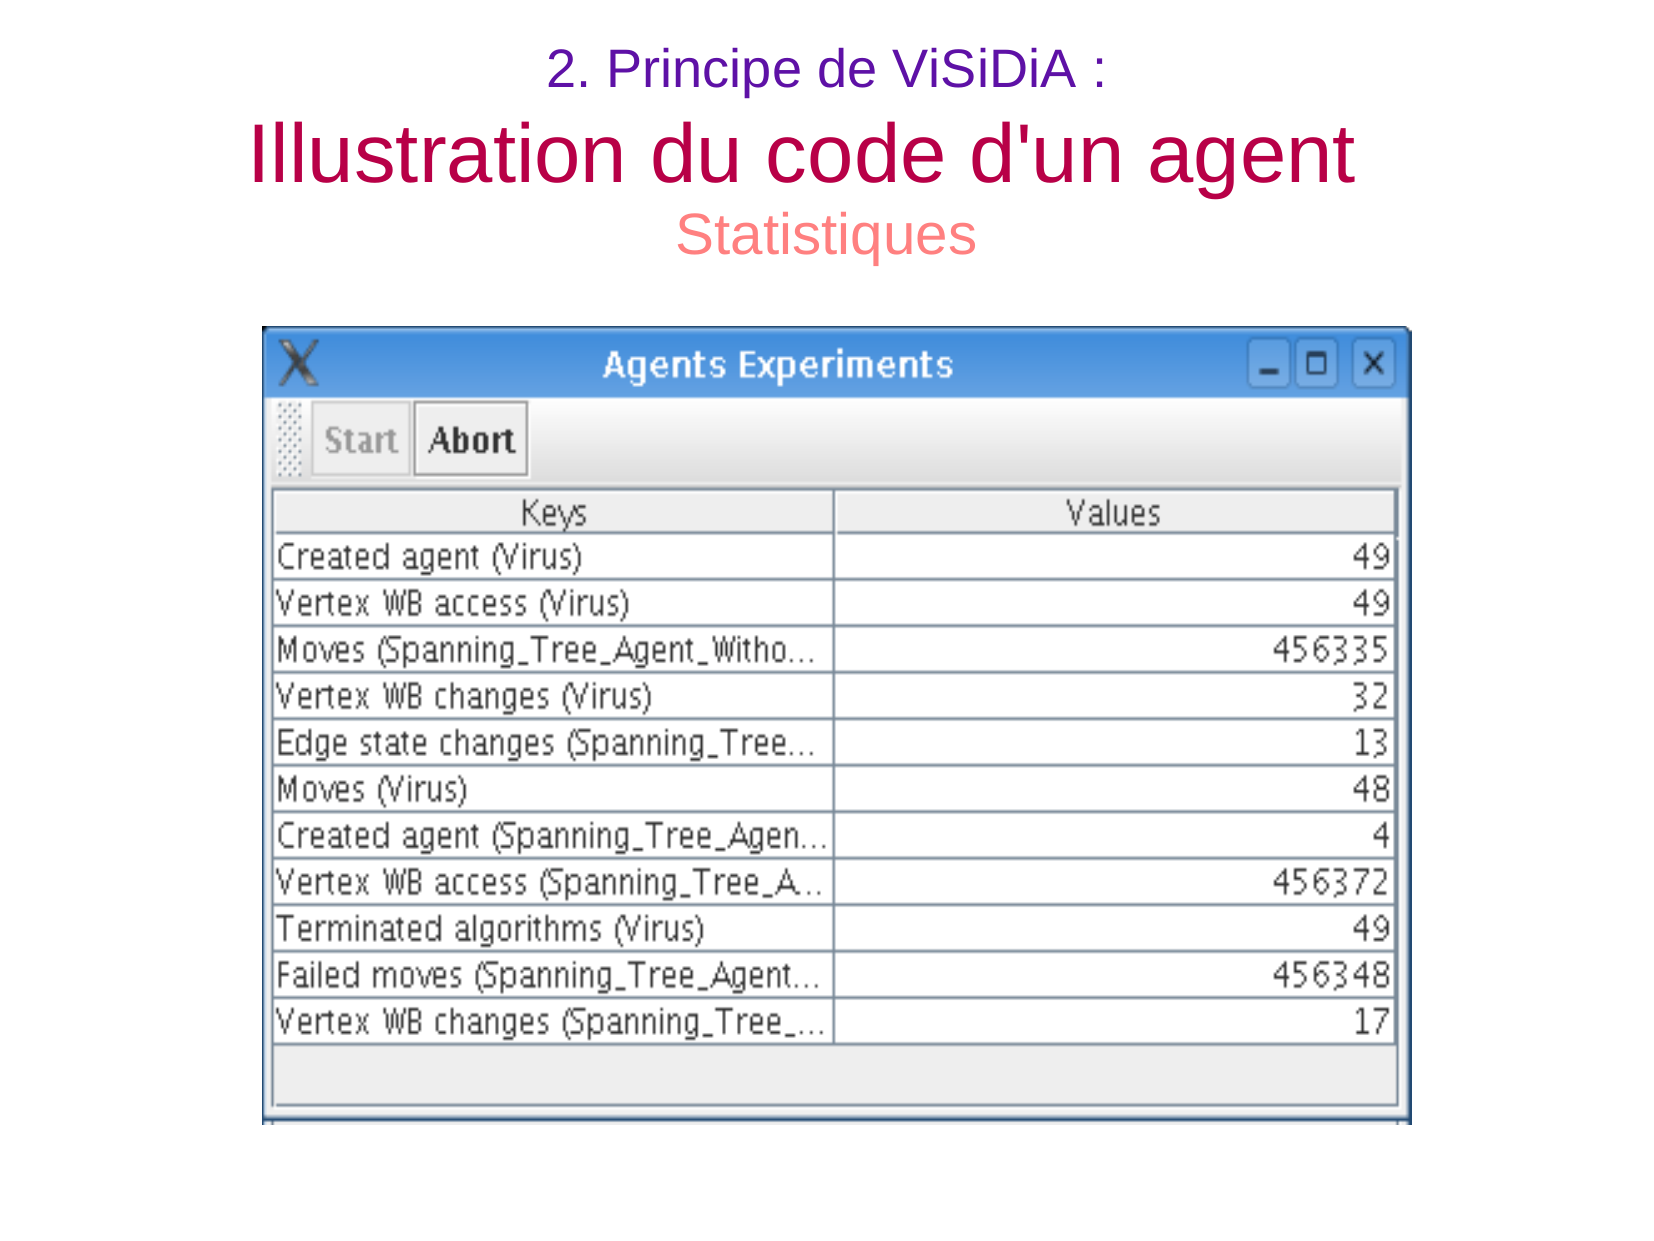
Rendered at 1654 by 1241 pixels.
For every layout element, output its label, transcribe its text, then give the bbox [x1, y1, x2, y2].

title 2. Principe de ViSiDiA : Illustration du code d'un agent Statistiques [82, 39, 1571, 267]
picture [262, 326, 1412, 1126]
